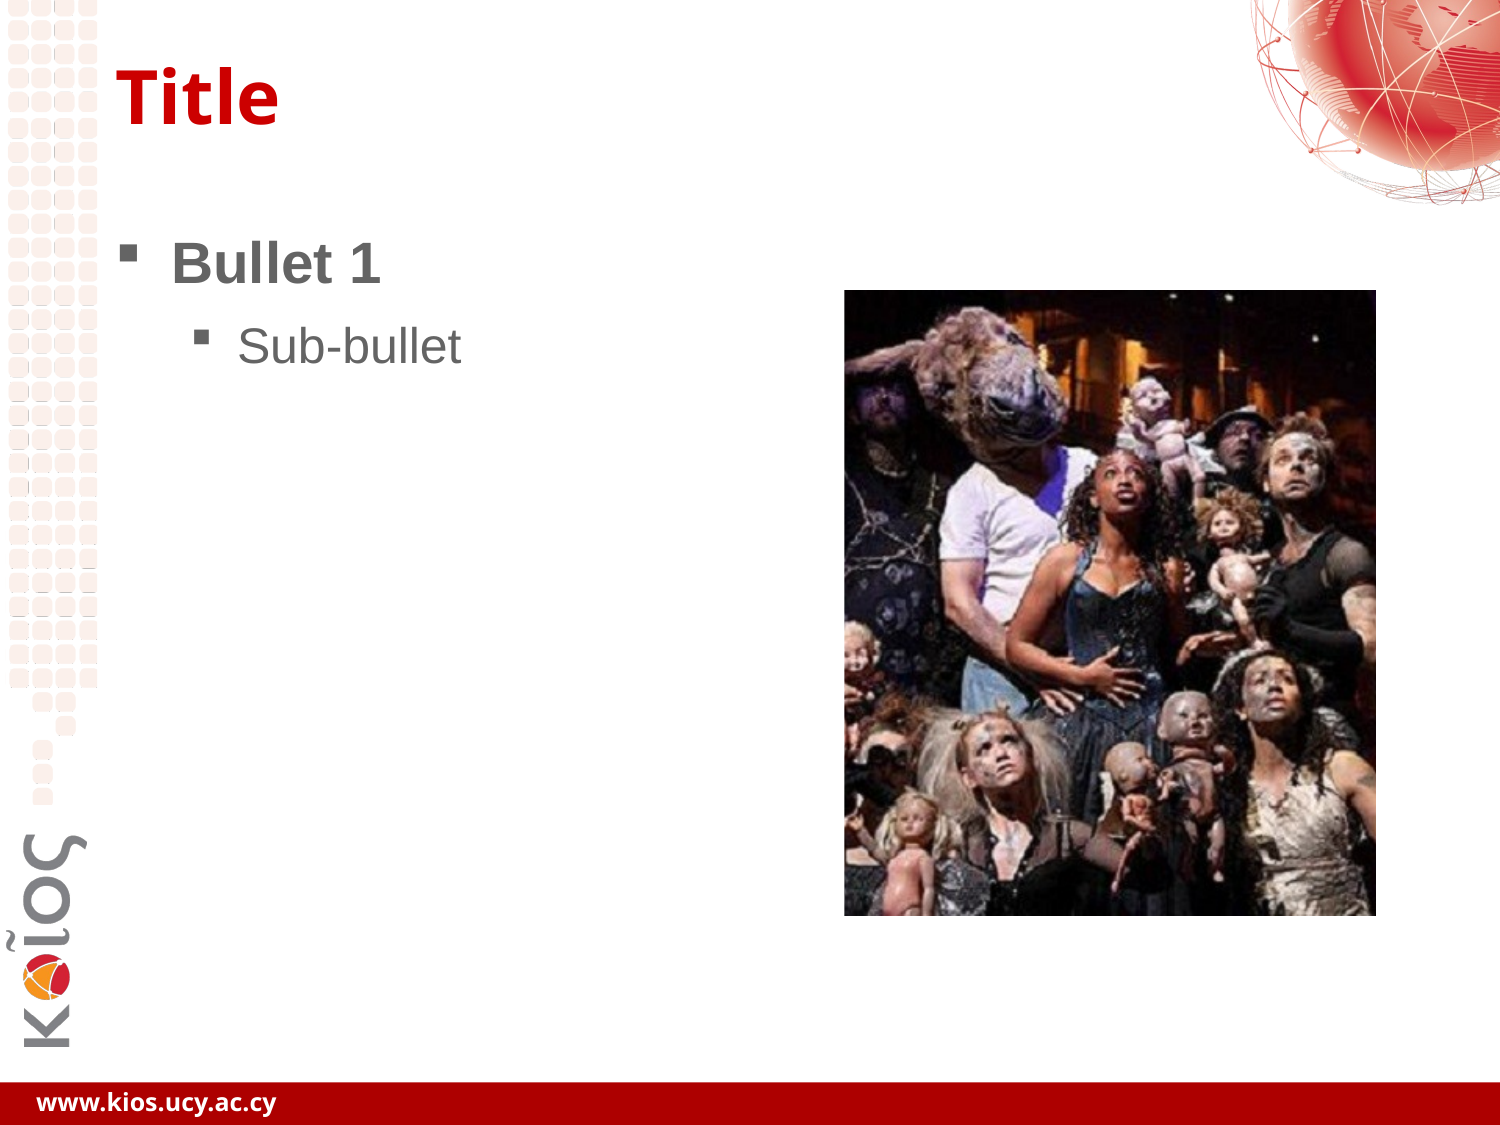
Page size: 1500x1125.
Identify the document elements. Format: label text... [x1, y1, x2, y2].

picture [1233, 0, 1500, 225]
title Title [100, 31, 1304, 159]
list Bullet 1 Sub-bullet [100, 208, 750, 1047]
picture [844, 290, 1376, 916]
picture [6, 835, 87, 1047]
